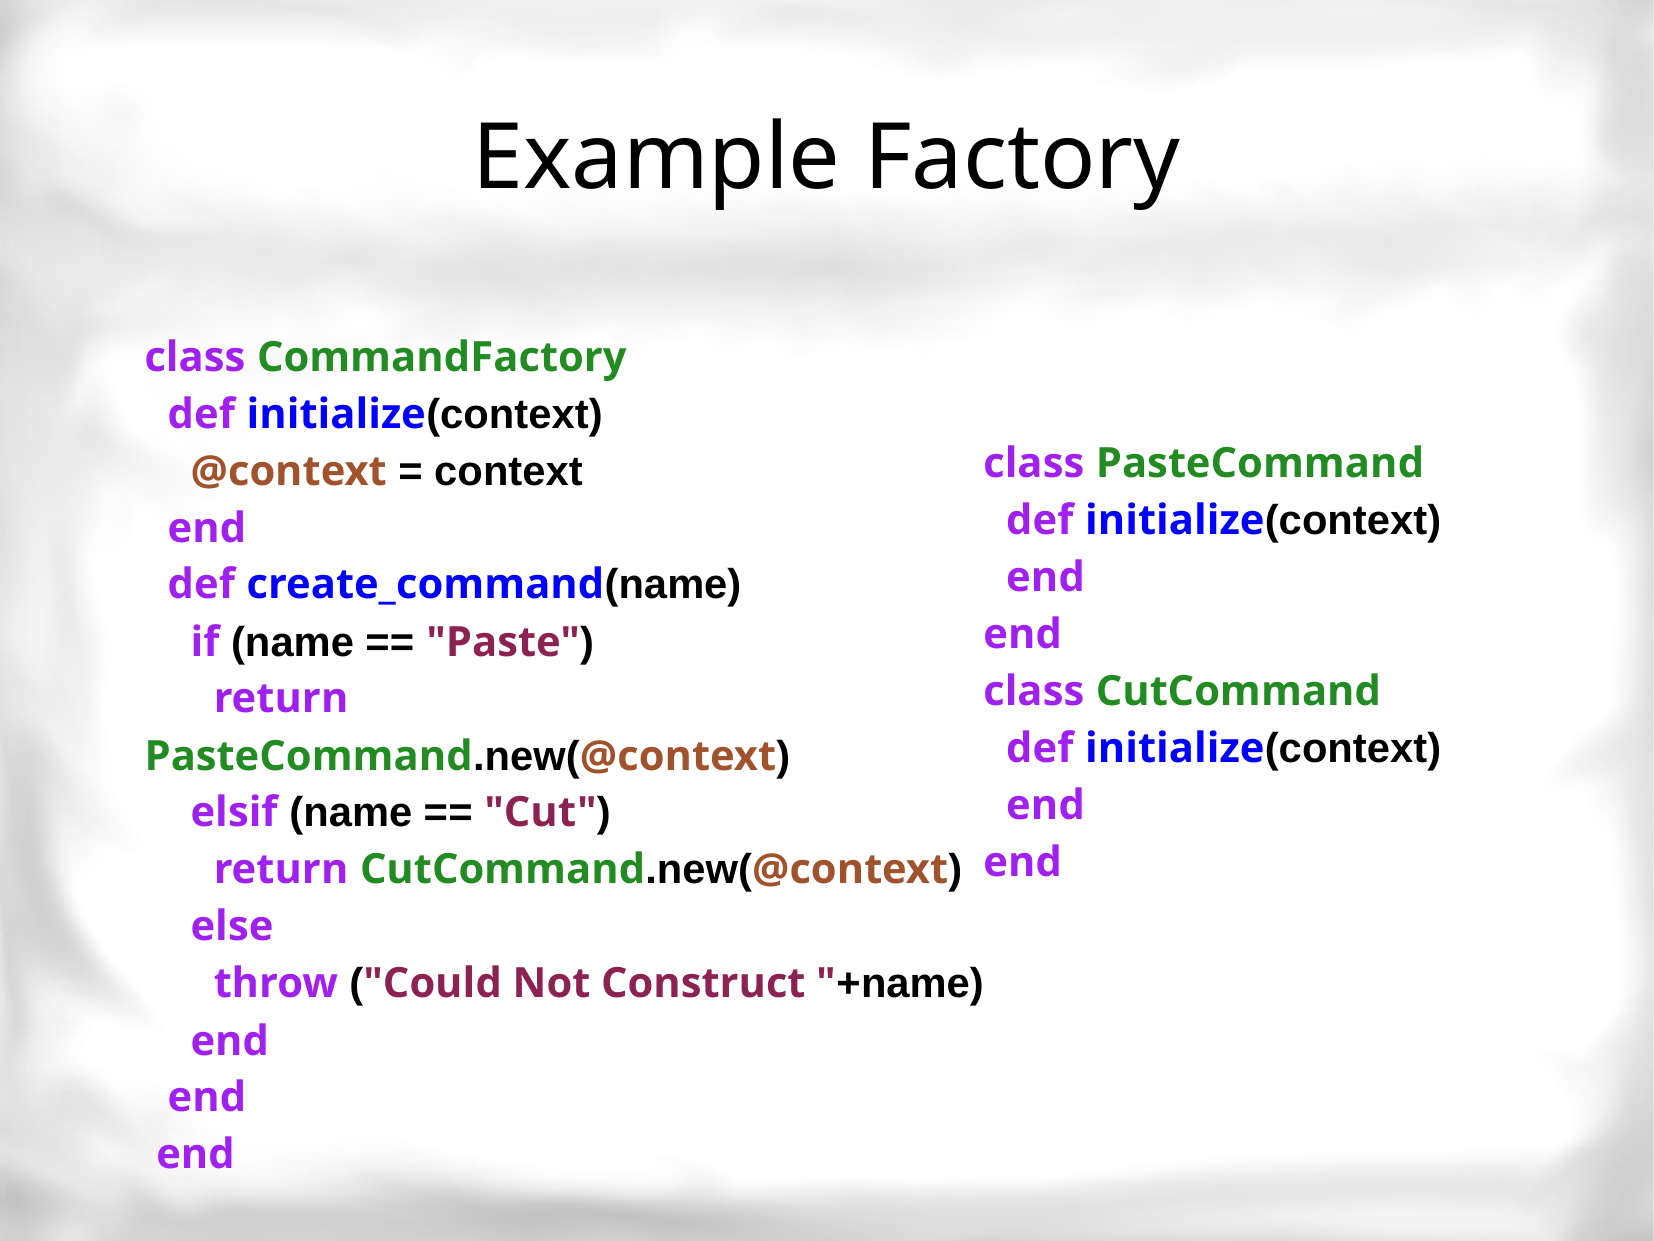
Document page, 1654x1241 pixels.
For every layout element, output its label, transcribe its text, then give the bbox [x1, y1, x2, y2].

title Example Factory [82, 49, 1571, 257]
picture [0, 0, 1654, 1241]
text_box class PasteCommand def initialize(context) end end class CutCommand def initialize(context) end end [968, 425, 1483, 803]
text_box class CommandFactory def initialize(context) @context = context end def create_command(name) if (name == "Paste") return PasteCommand.new(@context) elsif (name == "Cut") return CutCommand.new(@context) else throw ("Could Not Construct "+name) end end end [129, 318, 1016, 1089]
